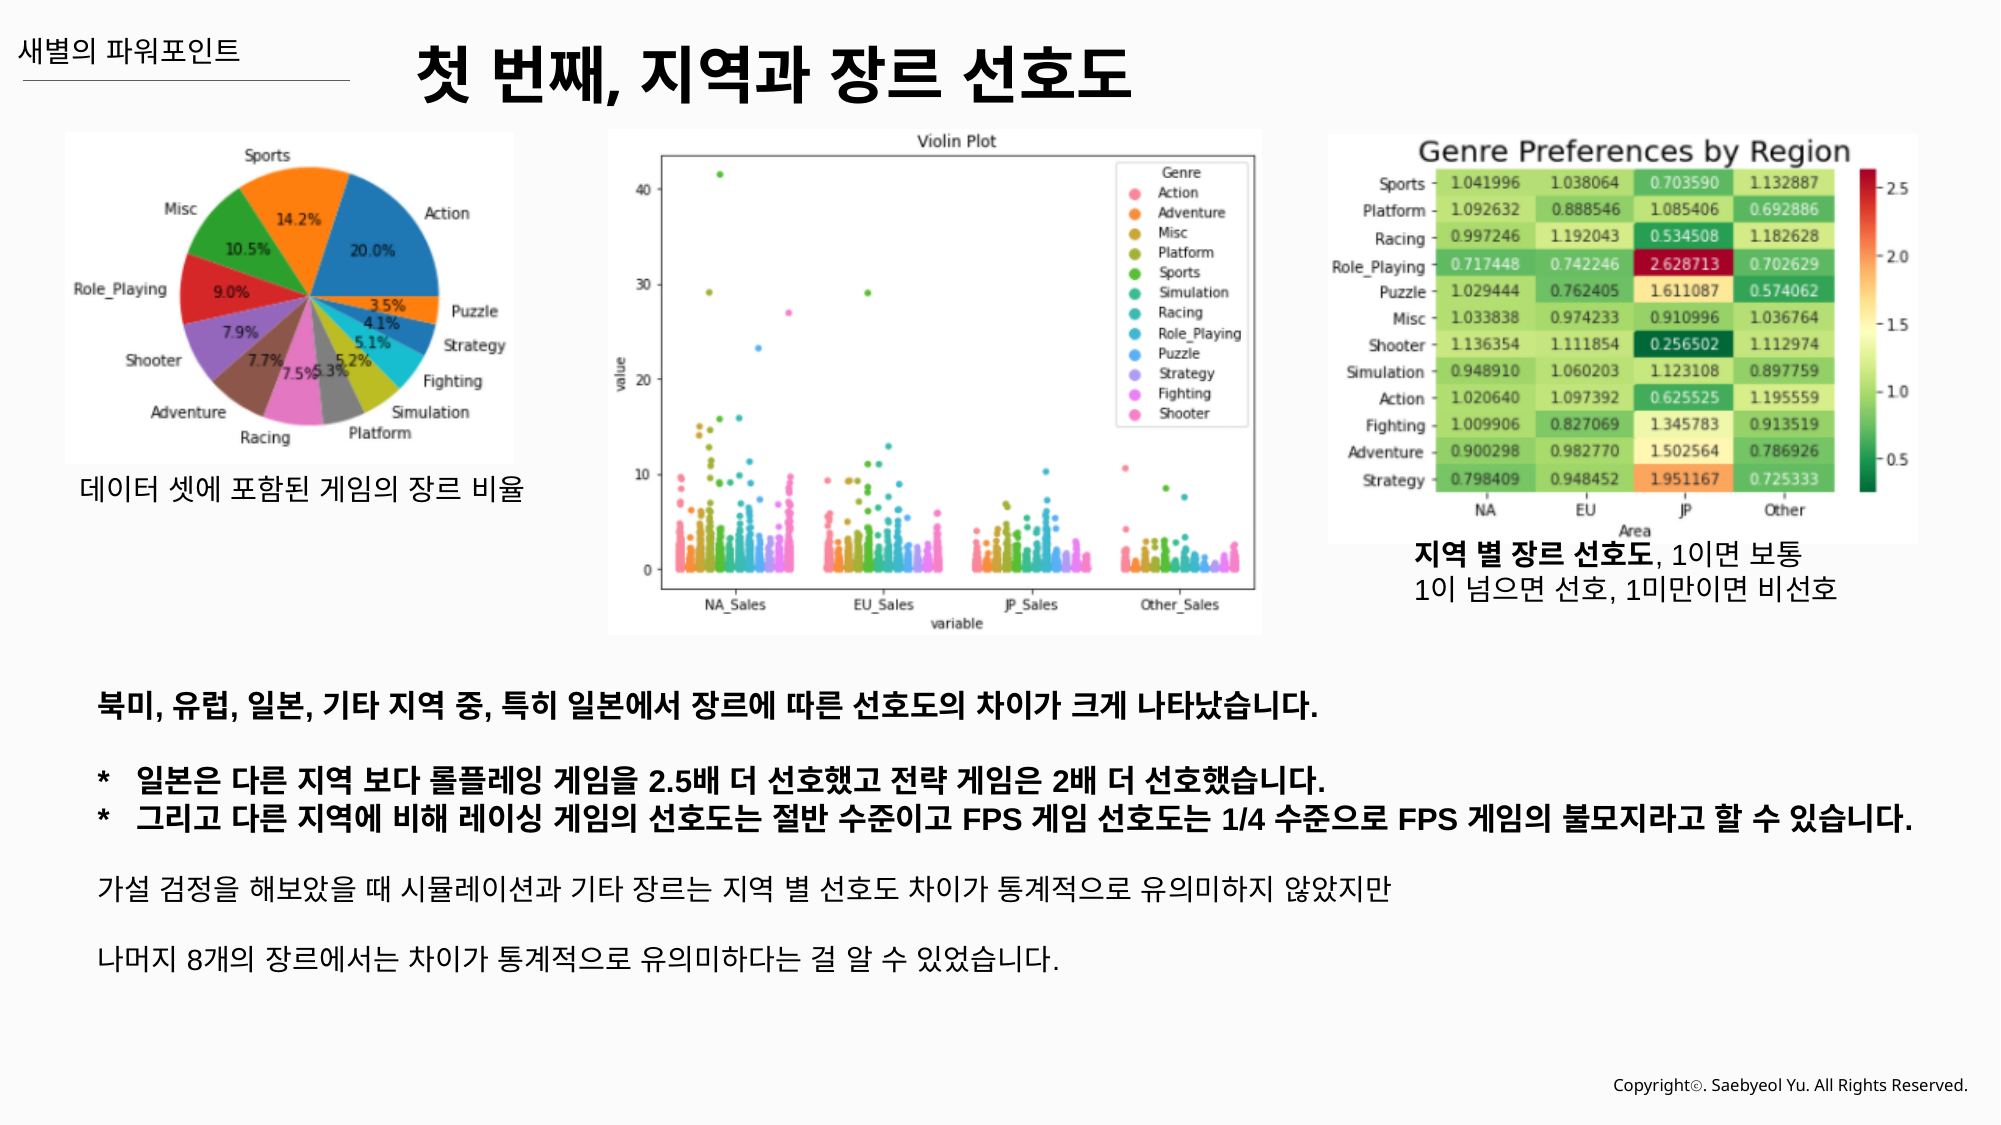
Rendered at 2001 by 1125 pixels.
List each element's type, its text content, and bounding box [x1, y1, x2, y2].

picture [608, 129, 1262, 635]
text_box 첫 번째, 지역과 장르 선호도 [400, 28, 1150, 119]
text_box 북미, 유럽, 일본, 기타 지역 중, 특히 일본에서 장르에 따른 선호도의 차이가 크게 나타났습니다. * 일본은 다른 지역 보다 롤플레잉 게임을 2.5배 더 선호했고 전략 게임은 2배 더 선호했습니다. * 그리고 다른 지역에 비해 레이싱 게임의 선호도는 절반 수준이고 FPS 게임 선호도는 1/4 수준으로 FPS 게임의 불모지라고 할 수 있습니다. 가설 검정을 해보았을 때 시뮬레이션과 기타 장르는 지역 별 선호도 차이가 통계적으로 유의미하지 않았지만 나머지 8개의 장르에서는 차이가 통계적으로 유의미하다는 걸 알 수 있었습니다. [82, 679, 1929, 984]
text_box 데이터 셋에 포함된 게임의 장르 비율 [64, 463, 541, 514]
picture [65, 132, 514, 463]
text_box 새별의 파워포인트 [2, 25, 257, 76]
picture [1328, 134, 1918, 544]
text_box 지역 별 장르 선호도, 1이면 보통 1이 넘으면 선호, 1미만이면 비선호 [1399, 529, 1854, 615]
